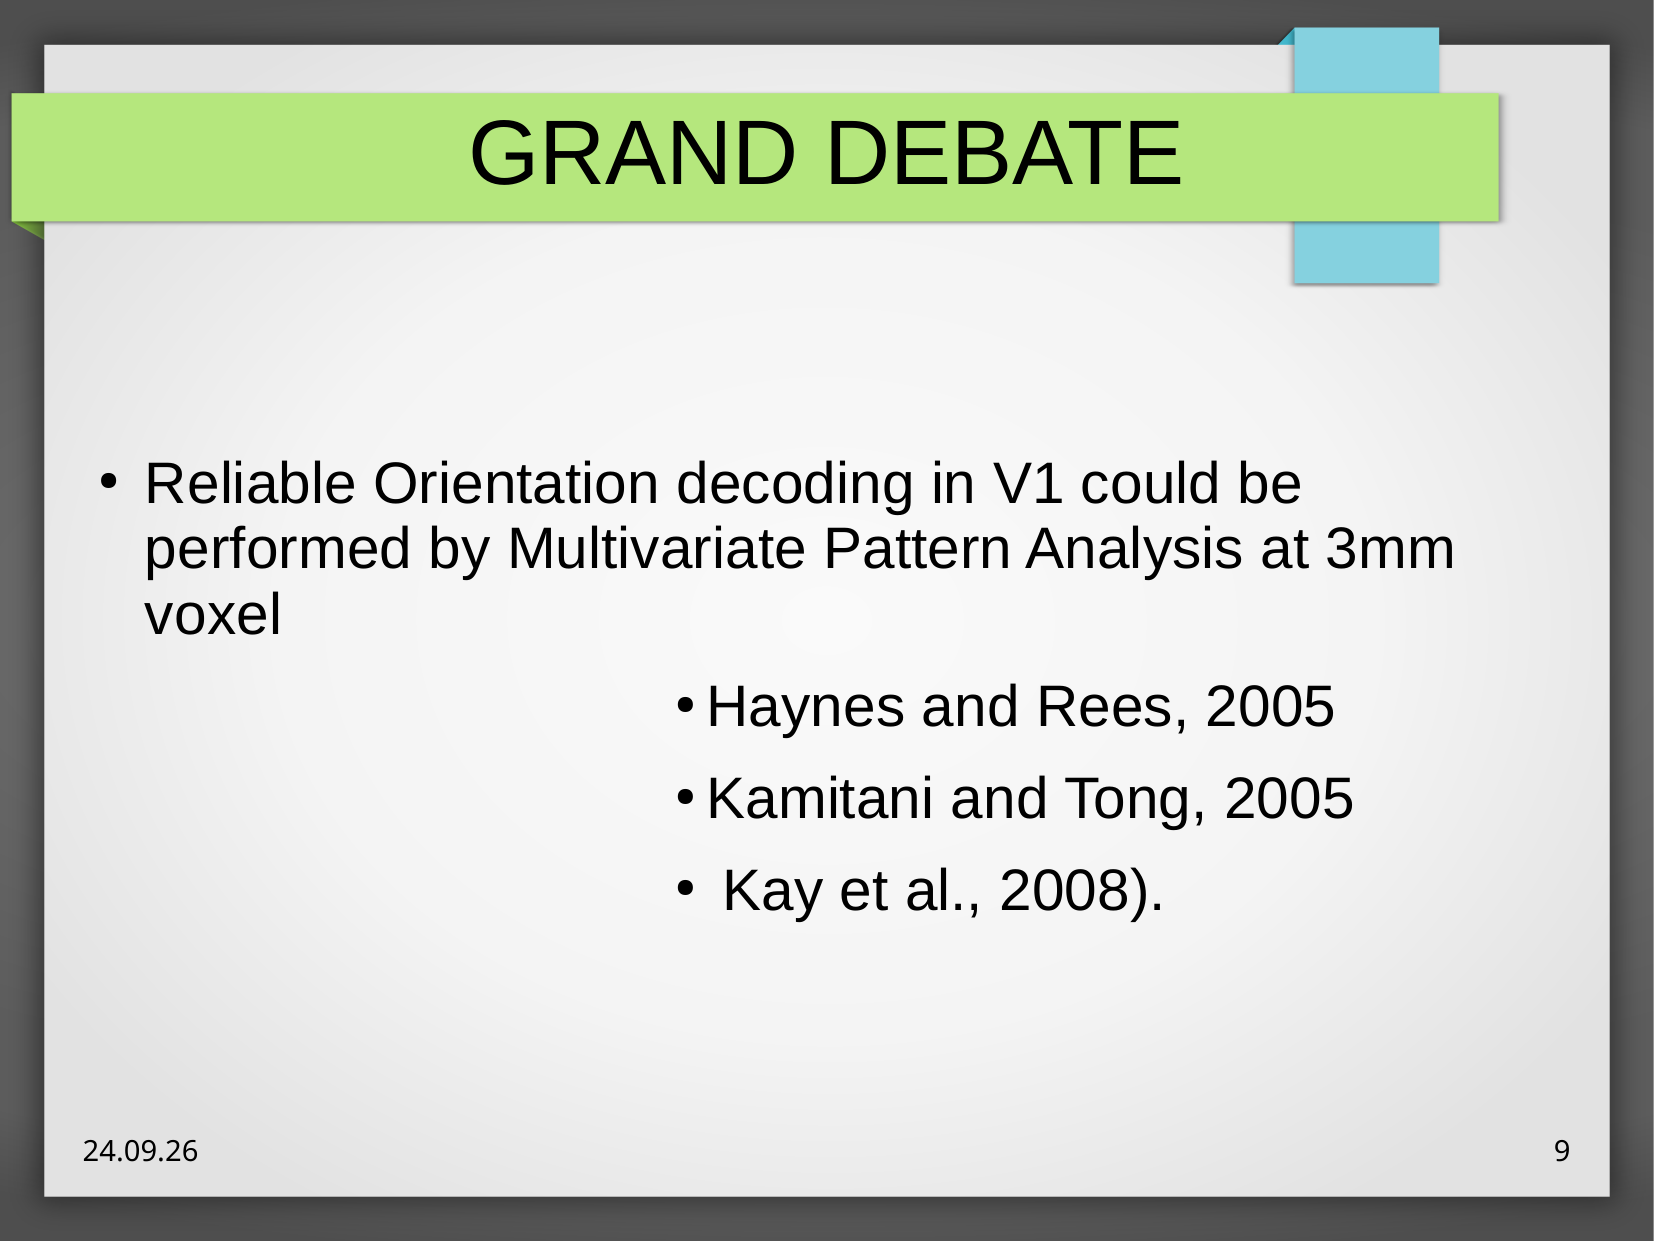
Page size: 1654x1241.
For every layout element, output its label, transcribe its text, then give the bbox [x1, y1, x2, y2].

list Reliable Orientation decoding in V1 could be performed by Multivariate Pattern Analysis at 3mm voxel Haynes and Rees, 2005 Kamitani and Tong, 2005 Kay et al., 2008). [82, 450, 1571, 925]
picture [0, 0, 1654, 1241]
title GRAND DEBATE [82, 49, 1571, 257]
